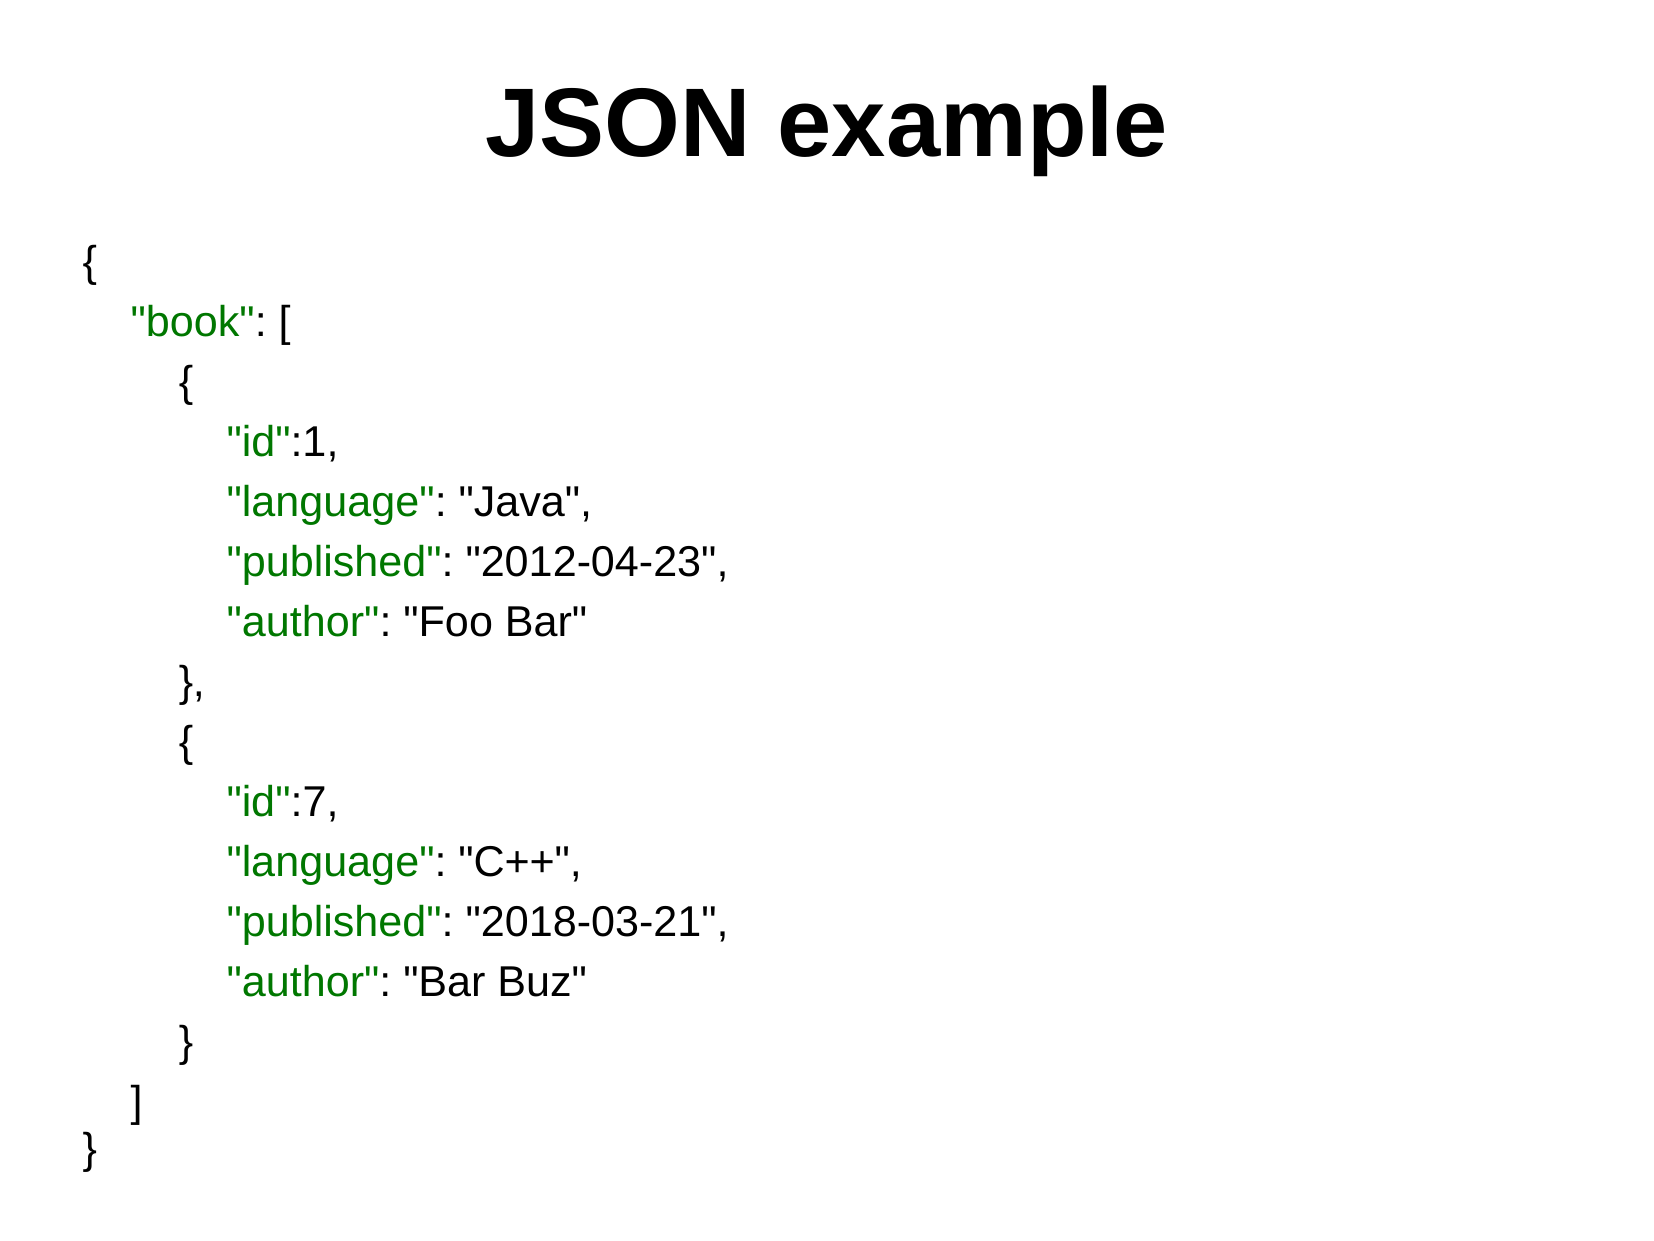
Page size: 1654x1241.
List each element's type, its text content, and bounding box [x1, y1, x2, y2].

list { "book": [ { "id":1, "language": "Java", "published": "2012-04-23", "author": "Foo Bar" }, { "id":7, "language": "C++", "published": "2018-03-21", "author": "Bar Buz" } ] } [82, 225, 1538, 1186]
title JSON example [82, 49, 1571, 196]
